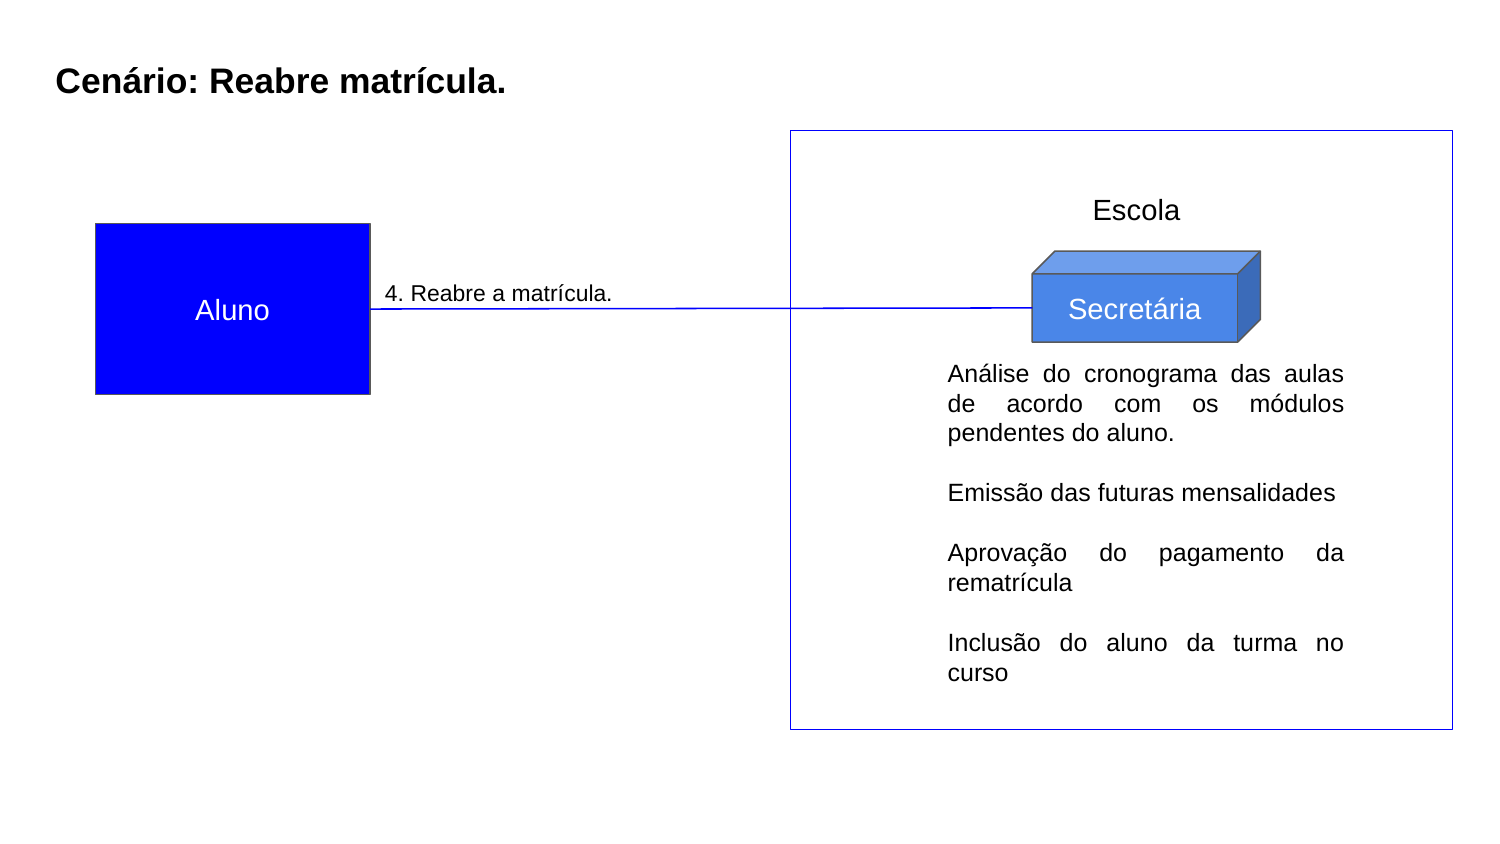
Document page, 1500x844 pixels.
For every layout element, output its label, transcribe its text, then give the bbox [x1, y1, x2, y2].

text_box Análise do cronograma das aulas de acordo com os módulos pendentes do aluno. Emissão das futuras mensalidades Aprovação do pagamento da rematrícula Inclusão do aluno da turma no curso [932, 342, 1360, 418]
text_box Escola [1077, 176, 1199, 251]
text_box [790, 130, 1453, 730]
text_box Aluno [95, 223, 370, 395]
text_box 4. Reabre a matrícula. [369, 263, 746, 333]
text_box Secretária [1032, 274, 1237, 342]
text_box Cenário: Reabre matrícula. [40, 43, 849, 135]
